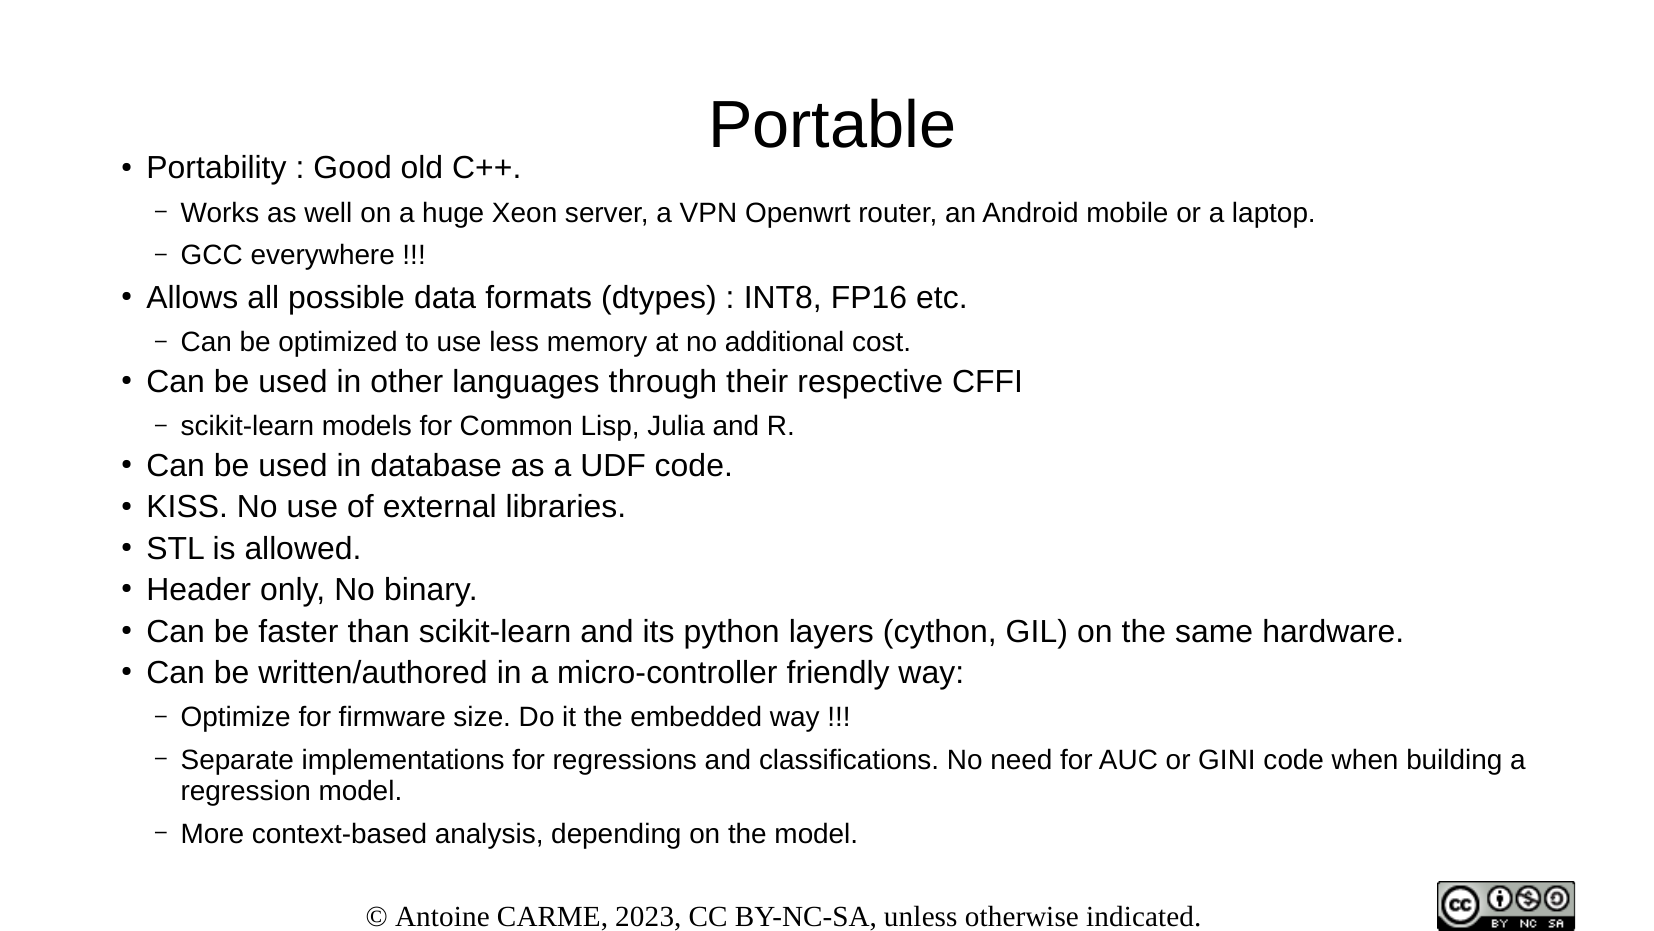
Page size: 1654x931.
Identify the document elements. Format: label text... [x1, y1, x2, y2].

title Portable [11, 60, 1654, 188]
list Portability : Good old C++. Works as well on a huge Xeon server, a VPN Openwrt router, an Android mobile or a laptop. GCC everywhere !!! Allows all possible data formats (dtypes) : INT8, FP16 etc. Can be optimized to use less memory at no additional cost. Can be used in other languages through their respective CFFI scikit-learn models for Common Lisp, Julia and R. Can be used in database as a UDF code. KISS. No use of external libraries. STL is allowed. Header only, No binary. Can be faster than scikit-learn and its python layers (cython, GIL) on the same hardware. Can be written/authored in a micro-controller friendly way: Optimize for firmware size. Do it the embedded way !!! Separate implementations for regressions and classifications. No need for AUC or GINI code when building a regression model. More context-based analysis, depending on the model. [112, 150, 1601, 863]
picture [1437, 881, 1576, 931]
